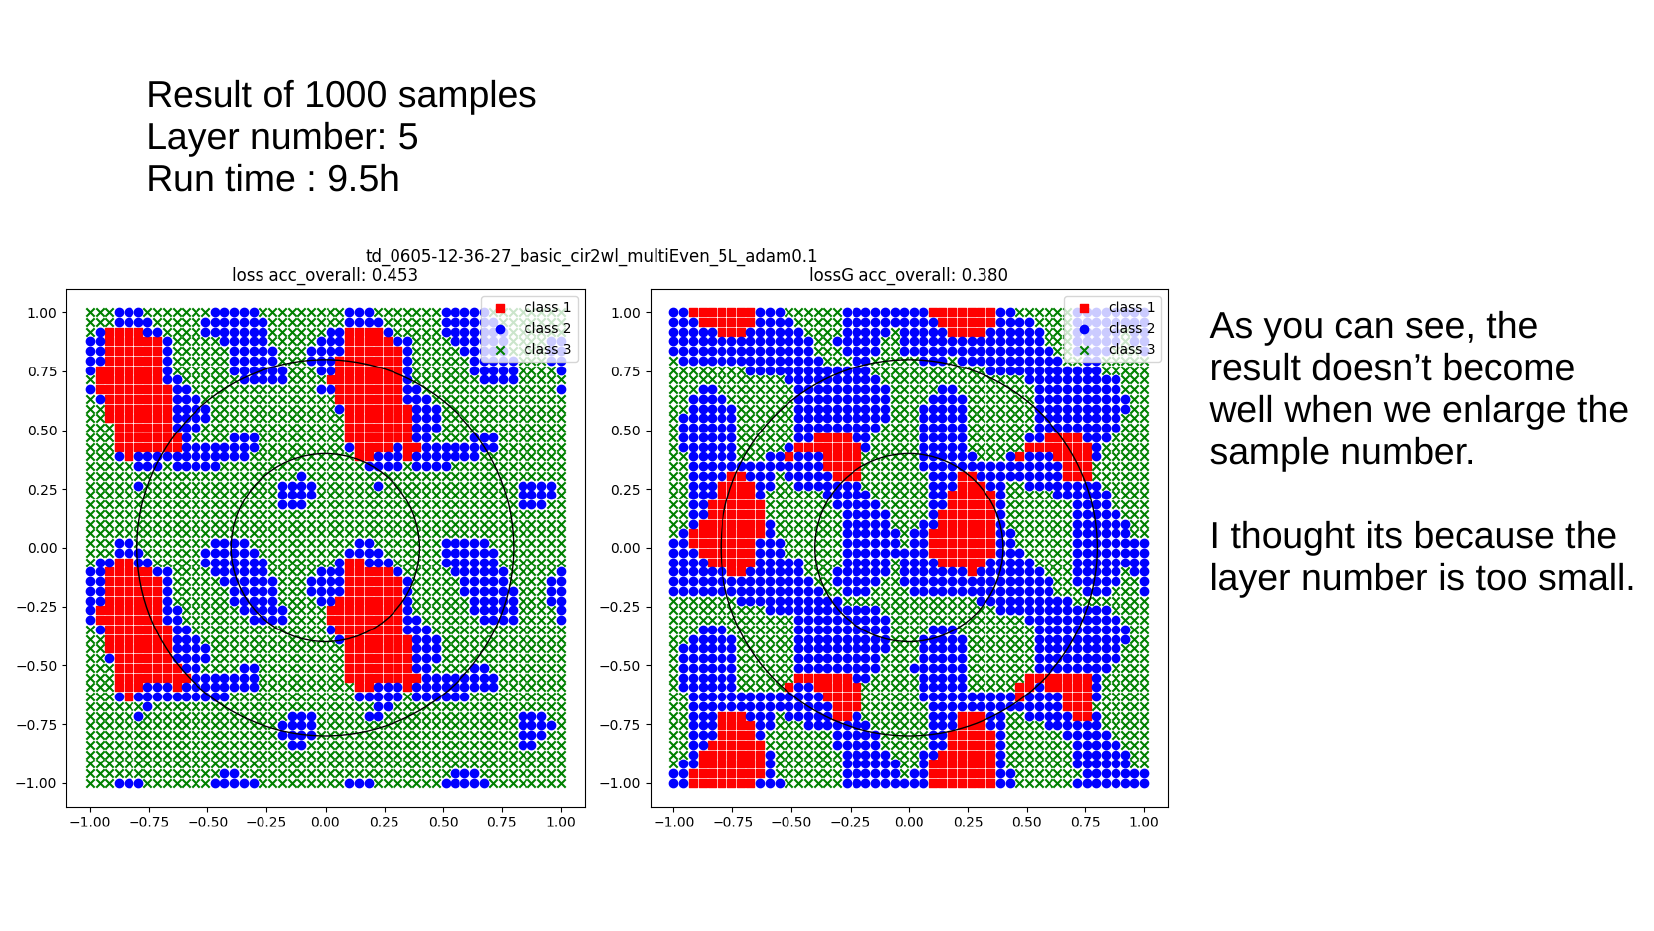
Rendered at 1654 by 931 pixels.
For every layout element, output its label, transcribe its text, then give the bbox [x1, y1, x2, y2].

text_box As you can see, the result doesn’t become well when we enlarge the sample number. I thought its because the layer number is too small. [1194, 297, 1654, 709]
picture [0, 236, 1182, 827]
text_box Result of 1000 samples Layer number: 5 Run time : 9.5h [131, 65, 553, 207]
